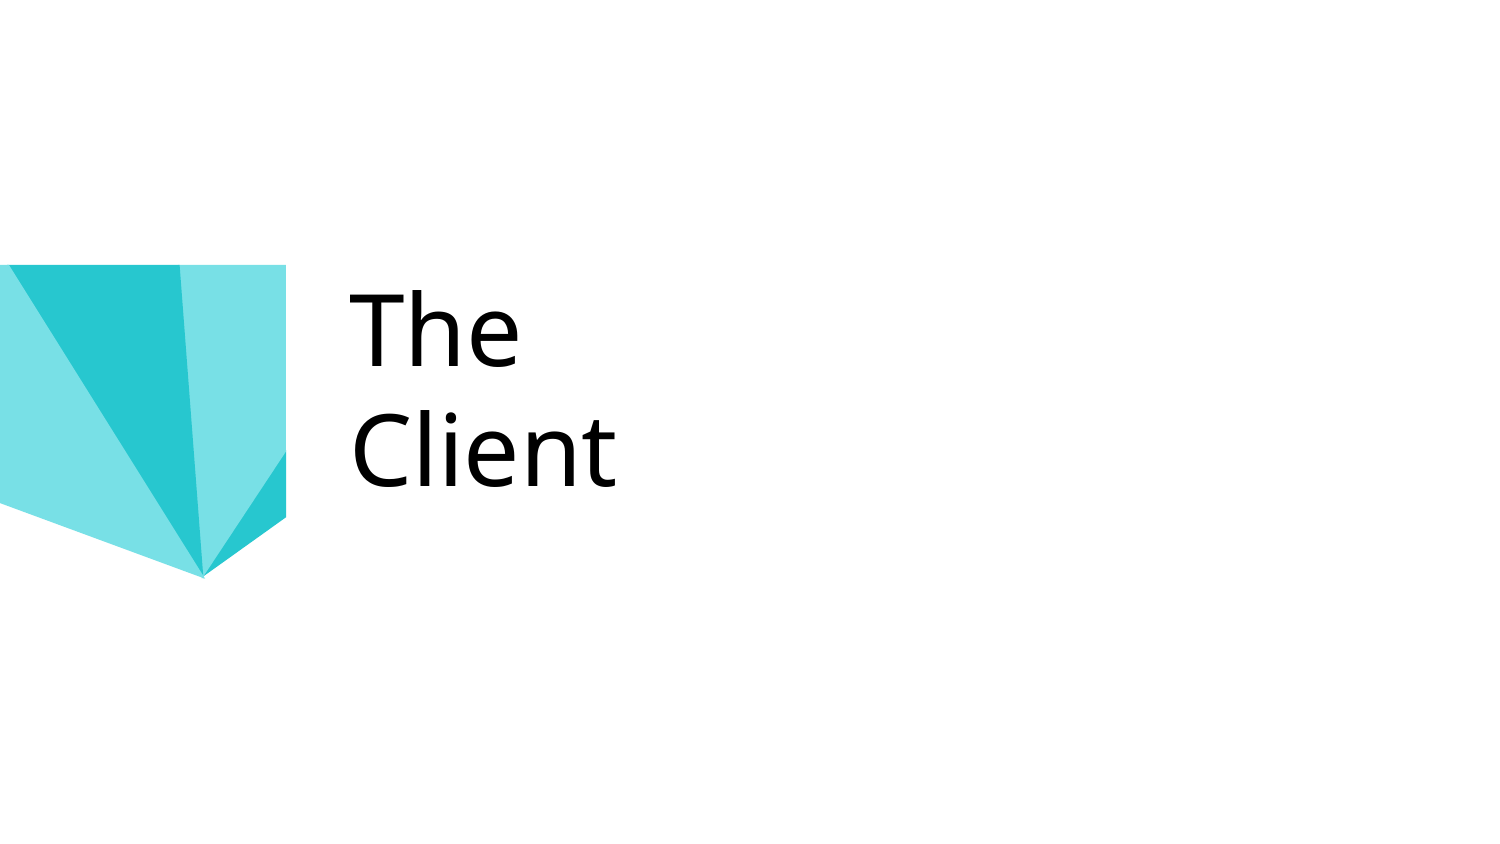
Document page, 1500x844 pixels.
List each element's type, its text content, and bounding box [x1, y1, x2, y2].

text_box [0, 264, 287, 579]
title The Client [334, 251, 965, 539]
